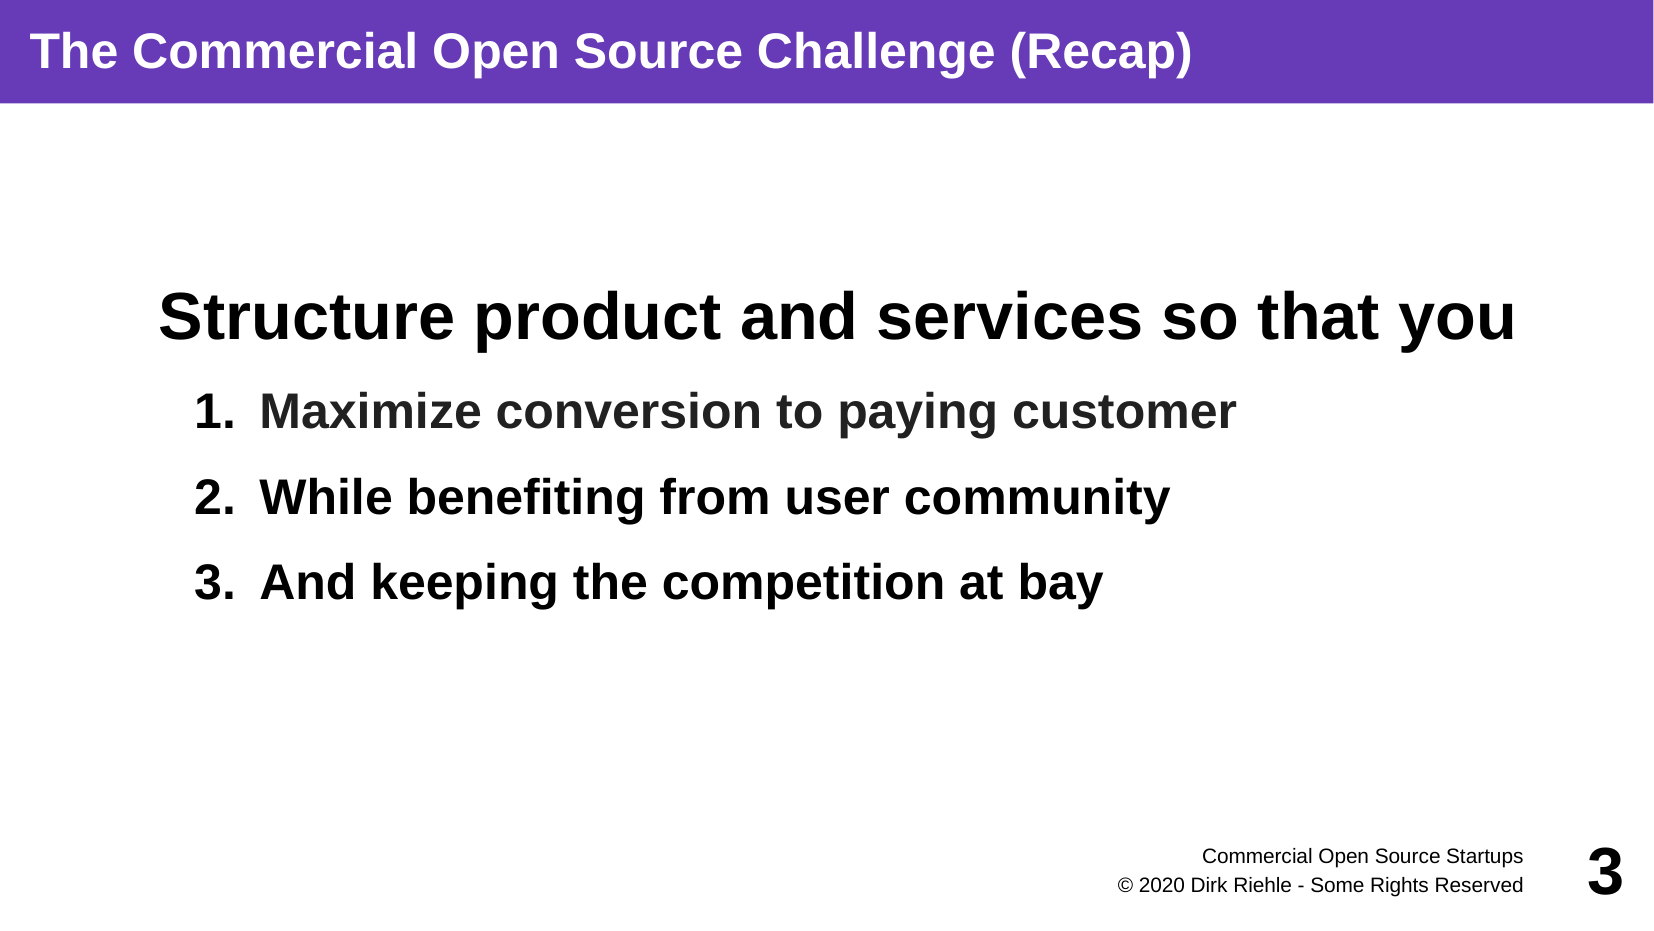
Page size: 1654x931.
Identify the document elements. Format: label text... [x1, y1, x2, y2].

subtitle Structure product and services so that you Maximize conversion to paying customer While benefiting from user community And keeping the competition at bay [29, 132, 1625, 813]
title The Commercial Open Source Challenge (Recap) [0, 0, 1654, 104]
